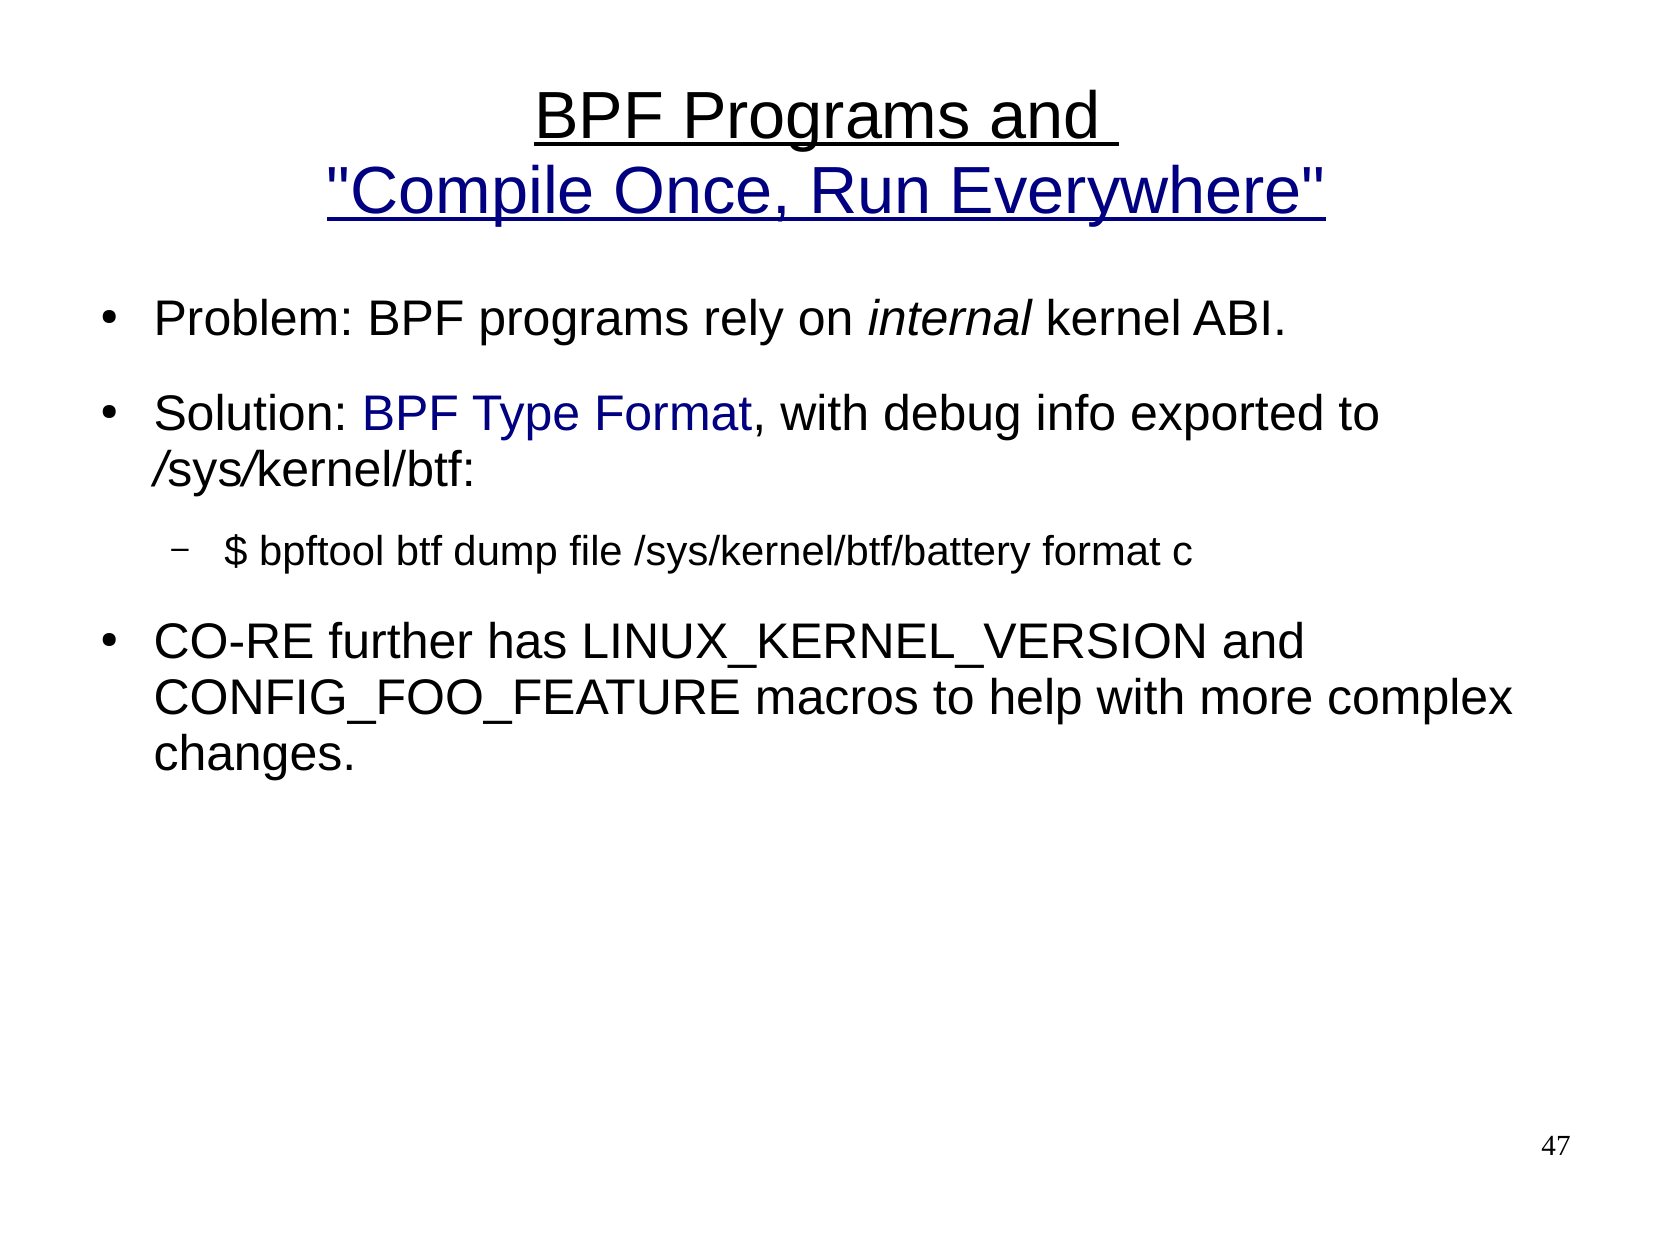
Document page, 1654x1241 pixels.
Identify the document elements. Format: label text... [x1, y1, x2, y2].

title BPF Programs and "Compile Once, Run Everywhere" [82, 49, 1571, 257]
list Problem: BPF programs rely on internal kernel ABI. Solution: BPF Type Format, with debug info exported to /sys/kernel/btf: $ bpftool btf dump file /sys/kernel/btf/battery format c CO-RE further has LINUX_KERNEL_VERSION and CONFIG_FOO_FEATURE macros to help with more complex changes. [82, 290, 1571, 1010]
